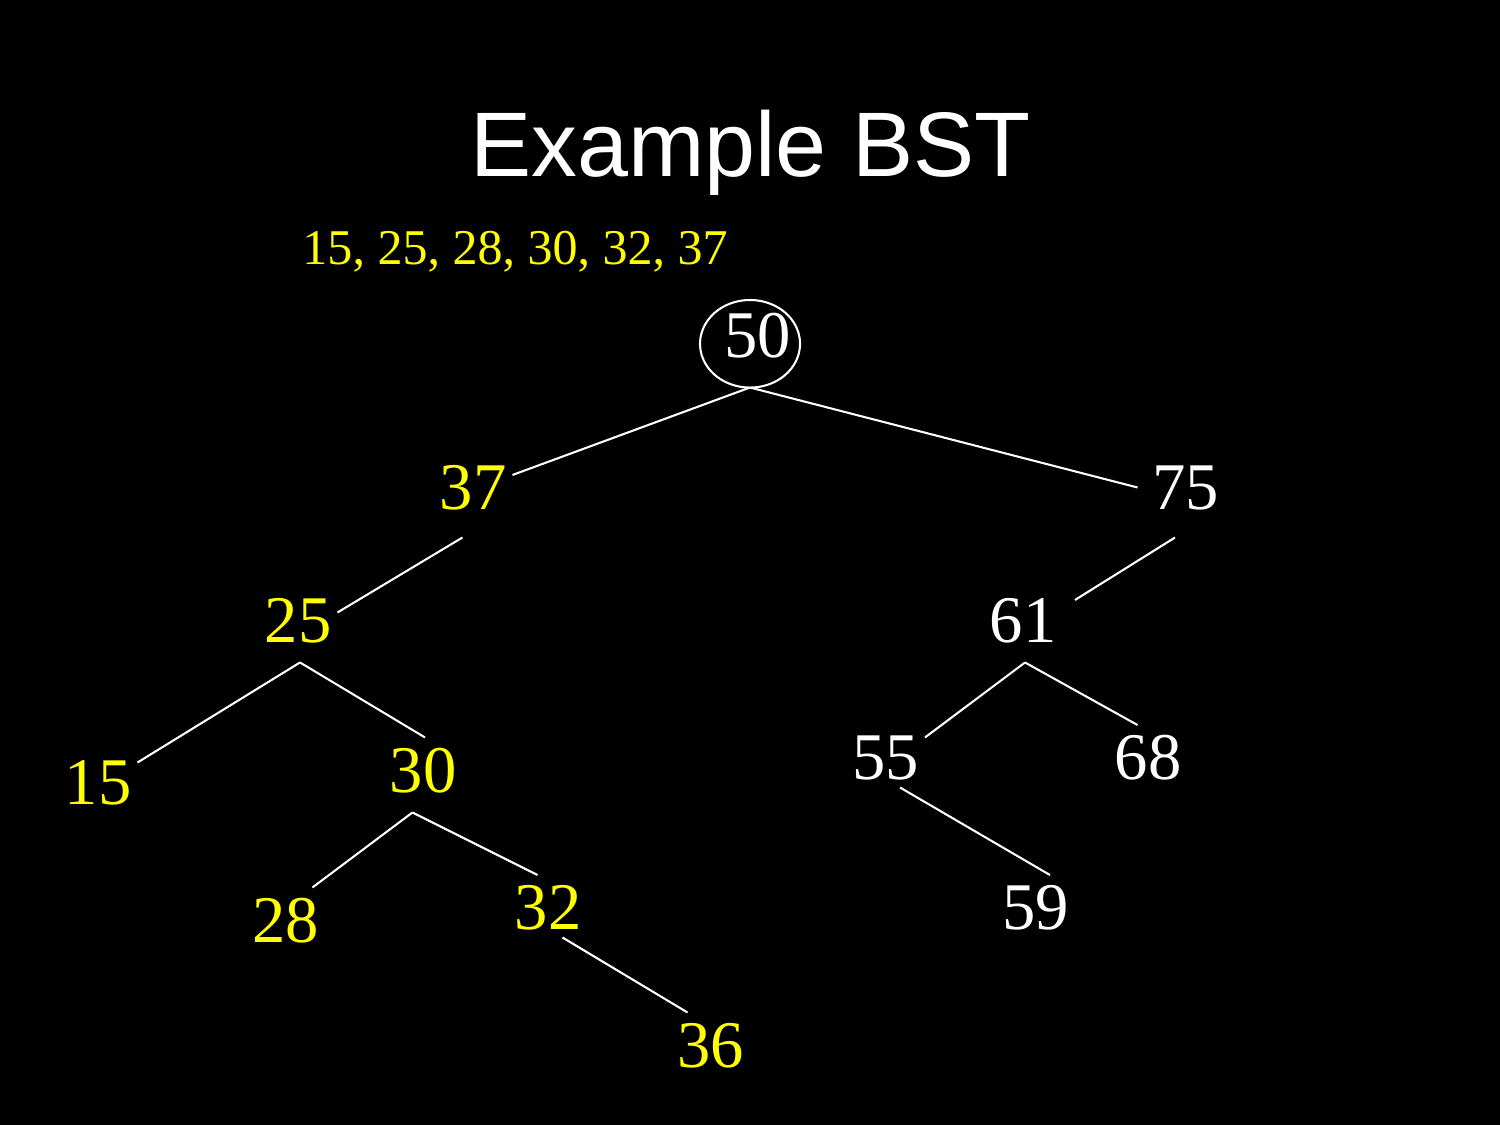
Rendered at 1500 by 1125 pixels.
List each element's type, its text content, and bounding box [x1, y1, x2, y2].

text_box 32 [500, 862, 597, 952]
text_box 25 [250, 574, 347, 665]
text_box 37 [425, 442, 522, 532]
text_box 15 [50, 737, 147, 827]
text_box 68 [1100, 712, 1197, 802]
text_box 50 [709, 372, 719, 381]
text_box 61 [975, 574, 1072, 665]
text_box 28 [237, 874, 335, 965]
title Example BST [22, 50, 1480, 240]
text_box 30 [375, 724, 472, 815]
text_box 36 [662, 999, 760, 1090]
text_box 50 [709, 302, 798, 381]
text_box 15, 25, 28, 30, 32, 37 [287, 212, 743, 284]
text_box 59 [987, 862, 1085, 952]
text_box 55 [837, 712, 935, 802]
text_box 75 [1137, 442, 1235, 532]
text_box 50 [709, 290, 807, 381]
